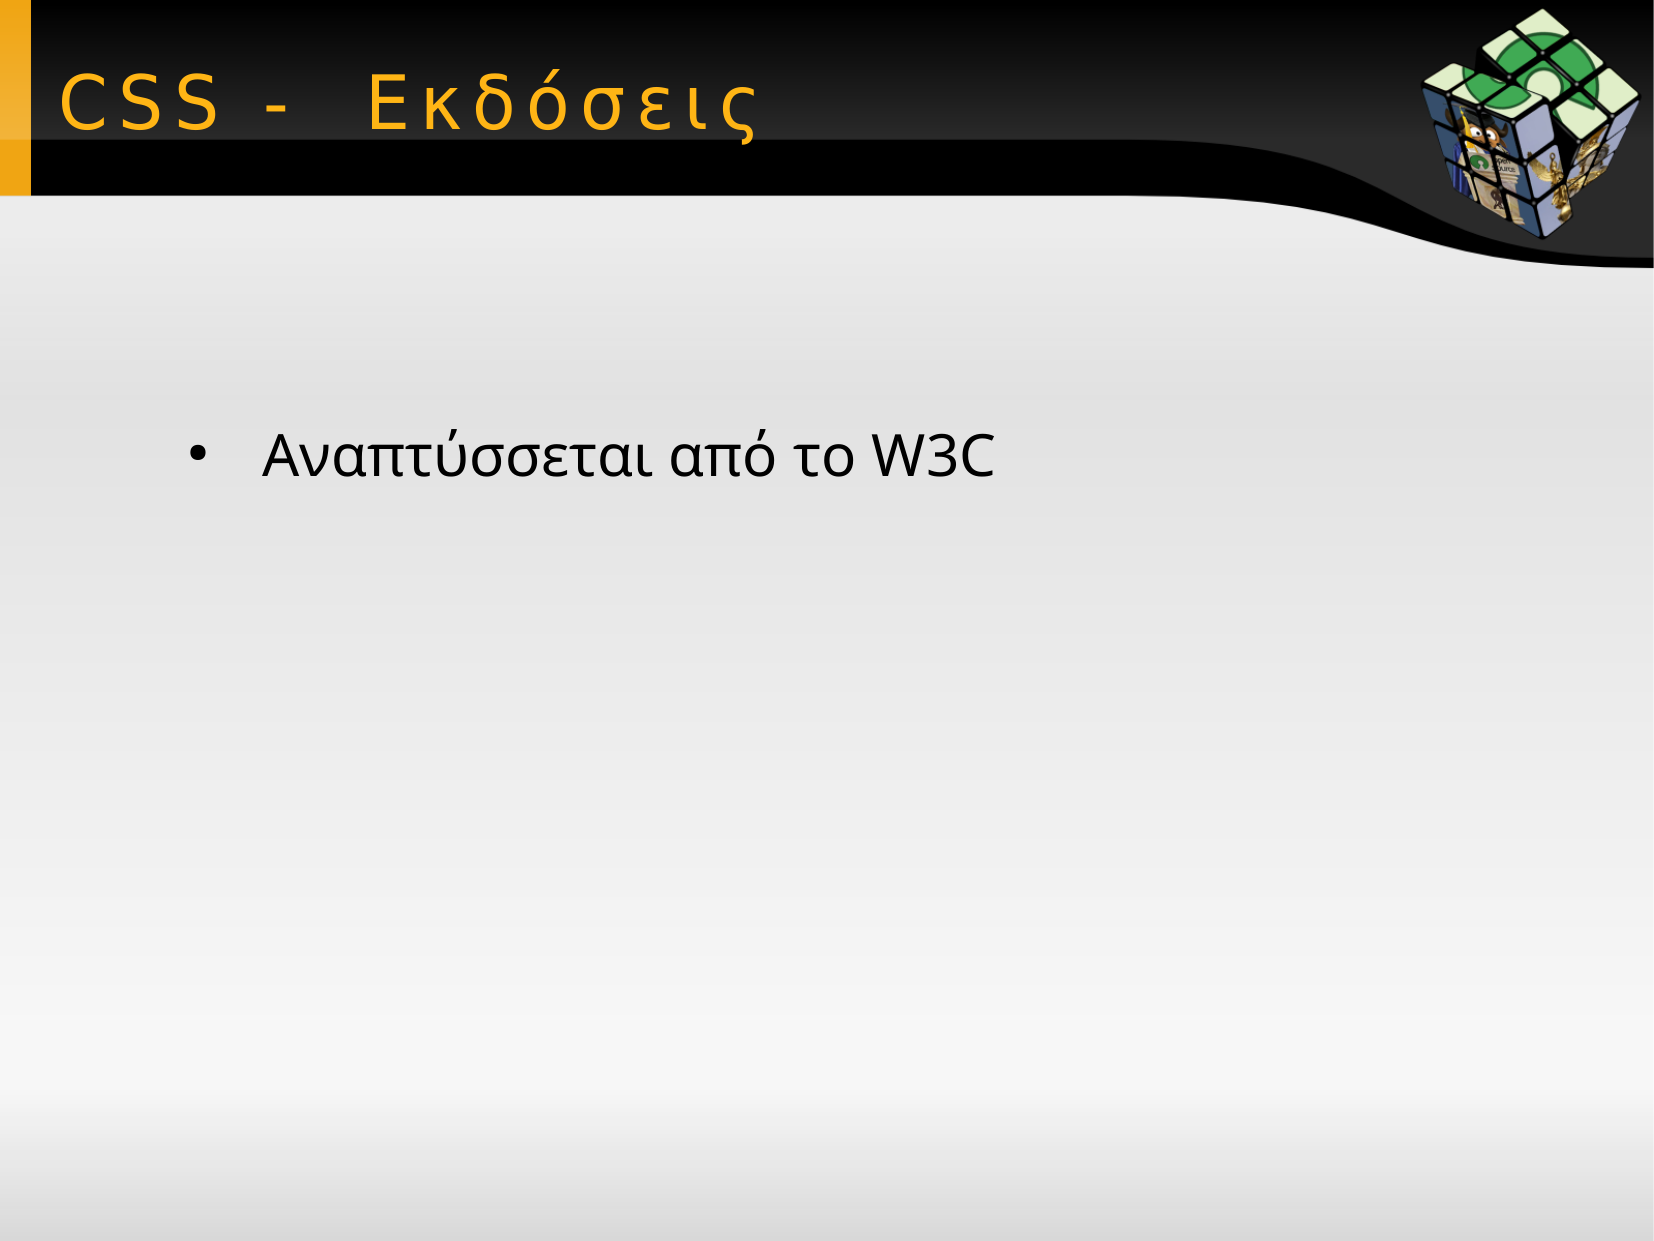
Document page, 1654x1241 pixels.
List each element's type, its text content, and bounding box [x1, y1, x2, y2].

title CSS - Εκδόσεις [59, 29, 1270, 178]
picture [0, 0, 1654, 1241]
subtitle Αναπτύσσεται από το W3C [187, 375, 1534, 1080]
